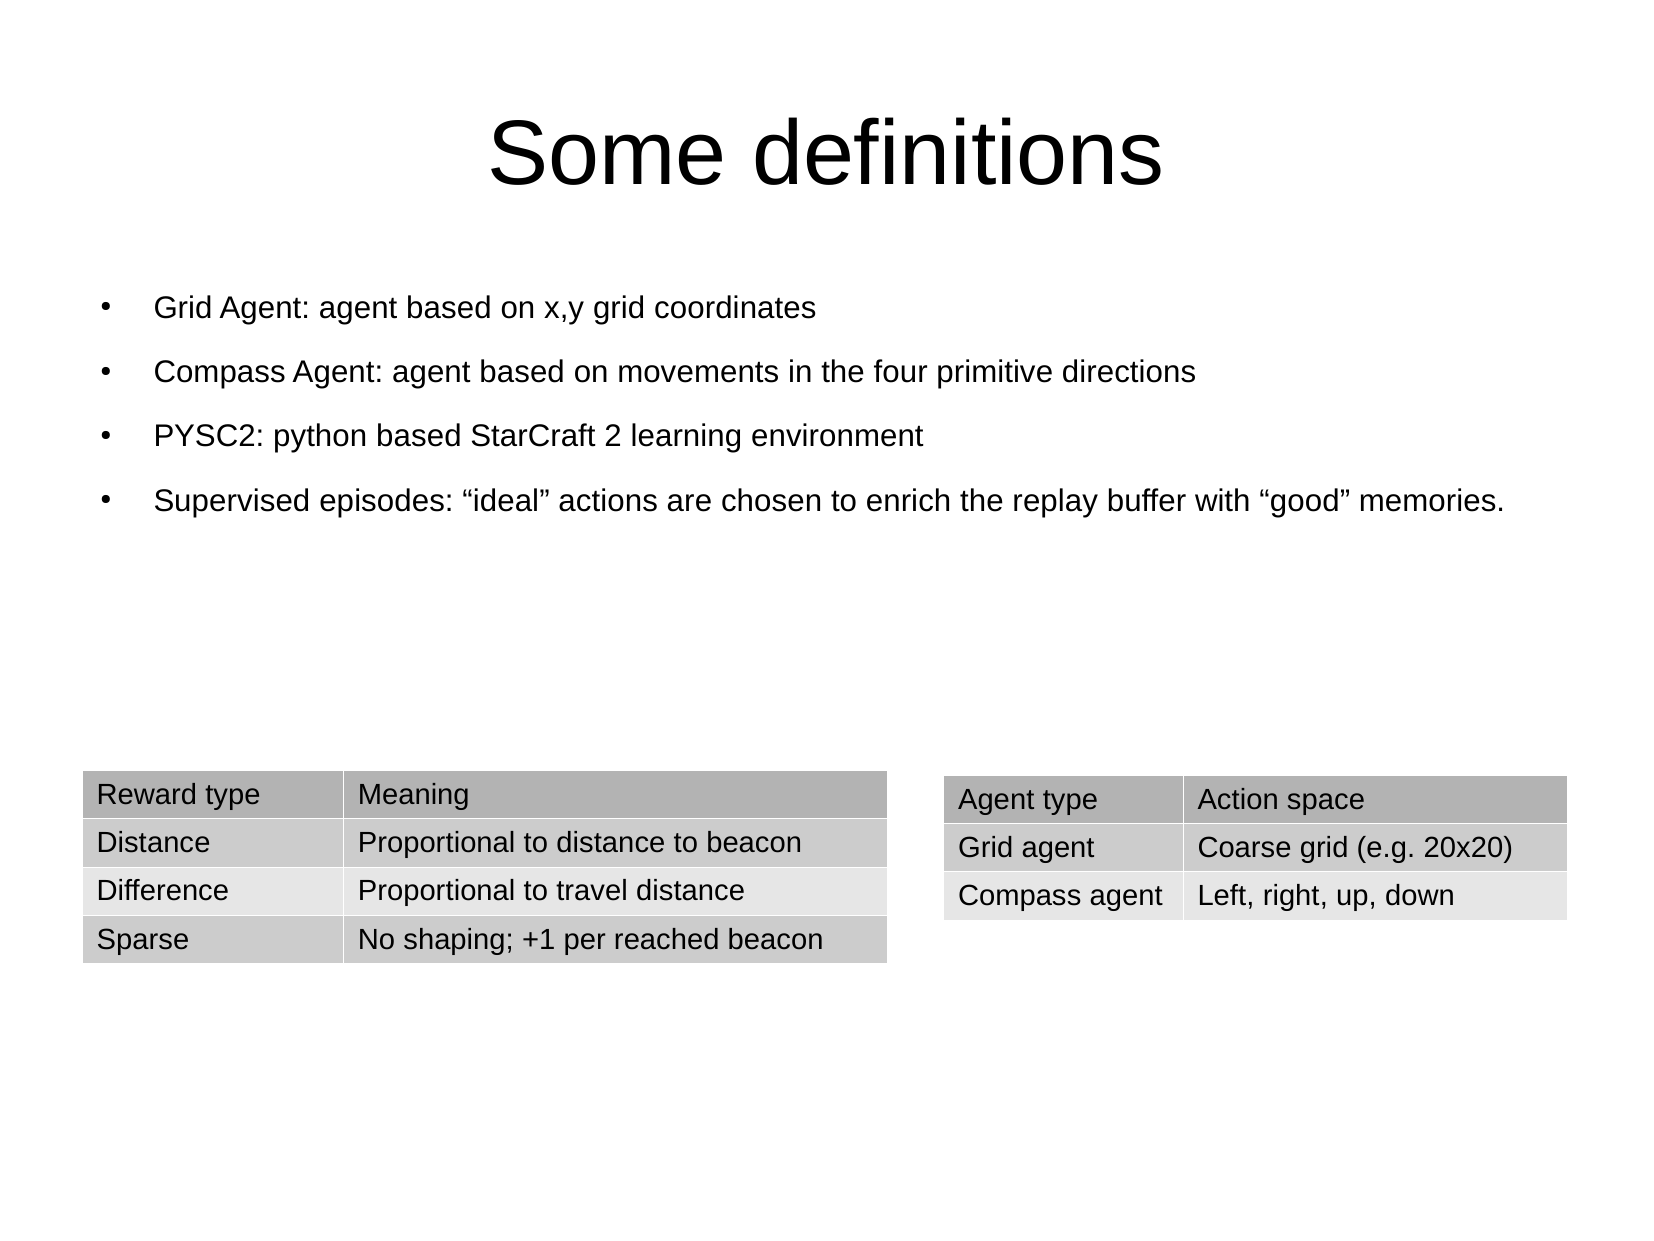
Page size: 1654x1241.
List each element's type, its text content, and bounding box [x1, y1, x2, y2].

table_cell No shaping; +1 per reached beacon [344, 916, 887, 963]
table_header Reward type [83, 771, 343, 818]
title Some definitions [82, 49, 1571, 257]
table_cell Proportional to travel distance [344, 868, 887, 915]
table_cell Difference [83, 868, 343, 915]
list Grid Agent: agent based on x,y grid coordinates Compass Agent: agent based on movements in the four primitive directions PYSC2: python based StarCraft 2 learning environment Supervised episodes: “ideal” actions are chosen to enrich the replay buffer with “good” memories. [82, 290, 1571, 586]
table_header Action space [1184, 776, 1567, 823]
table_cell Distance [83, 819, 343, 867]
table_cell Coarse grid (e.g. 20x20) [1184, 824, 1567, 871]
table_cell Left, right, up, down [1184, 872, 1567, 920]
table_cell Compass agent [944, 872, 1183, 920]
table_cell Grid agent [944, 824, 1183, 871]
table_header Agent type [944, 776, 1183, 823]
table_cell Sparse [83, 916, 343, 963]
table_header Meaning [344, 771, 887, 818]
table_cell Proportional to distance to beacon [344, 819, 887, 867]
